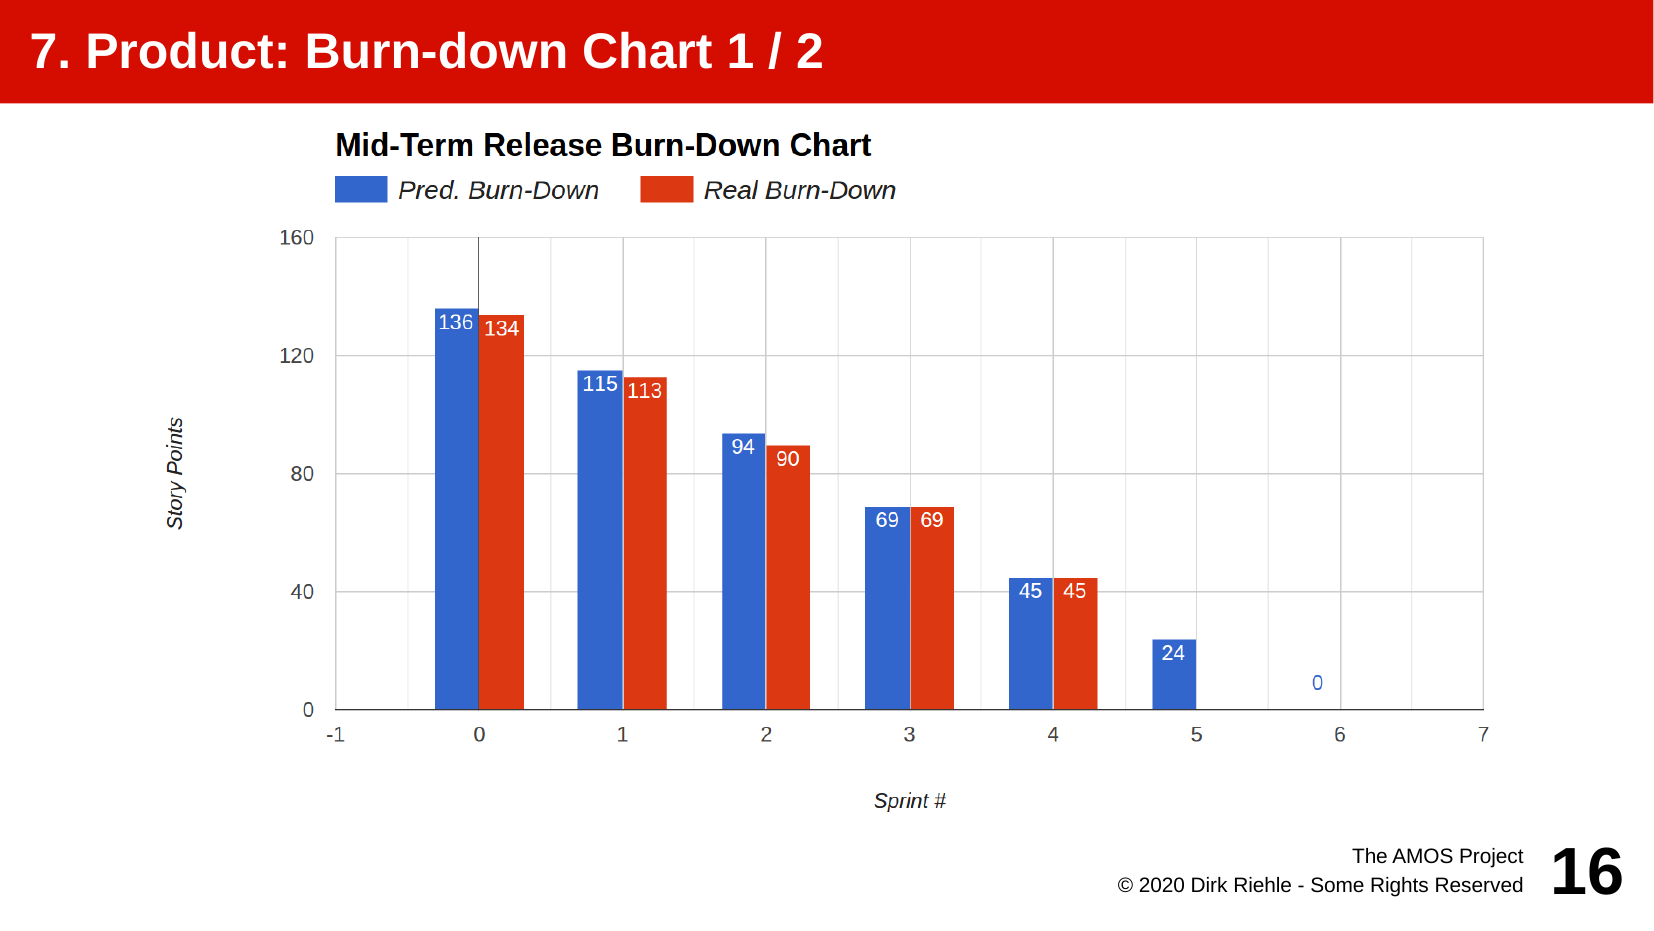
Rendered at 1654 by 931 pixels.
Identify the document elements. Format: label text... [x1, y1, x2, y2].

picture [179, 132, 1475, 812]
title 7. Product: Burn-down Chart 1 / 2 [0, 0, 1654, 104]
